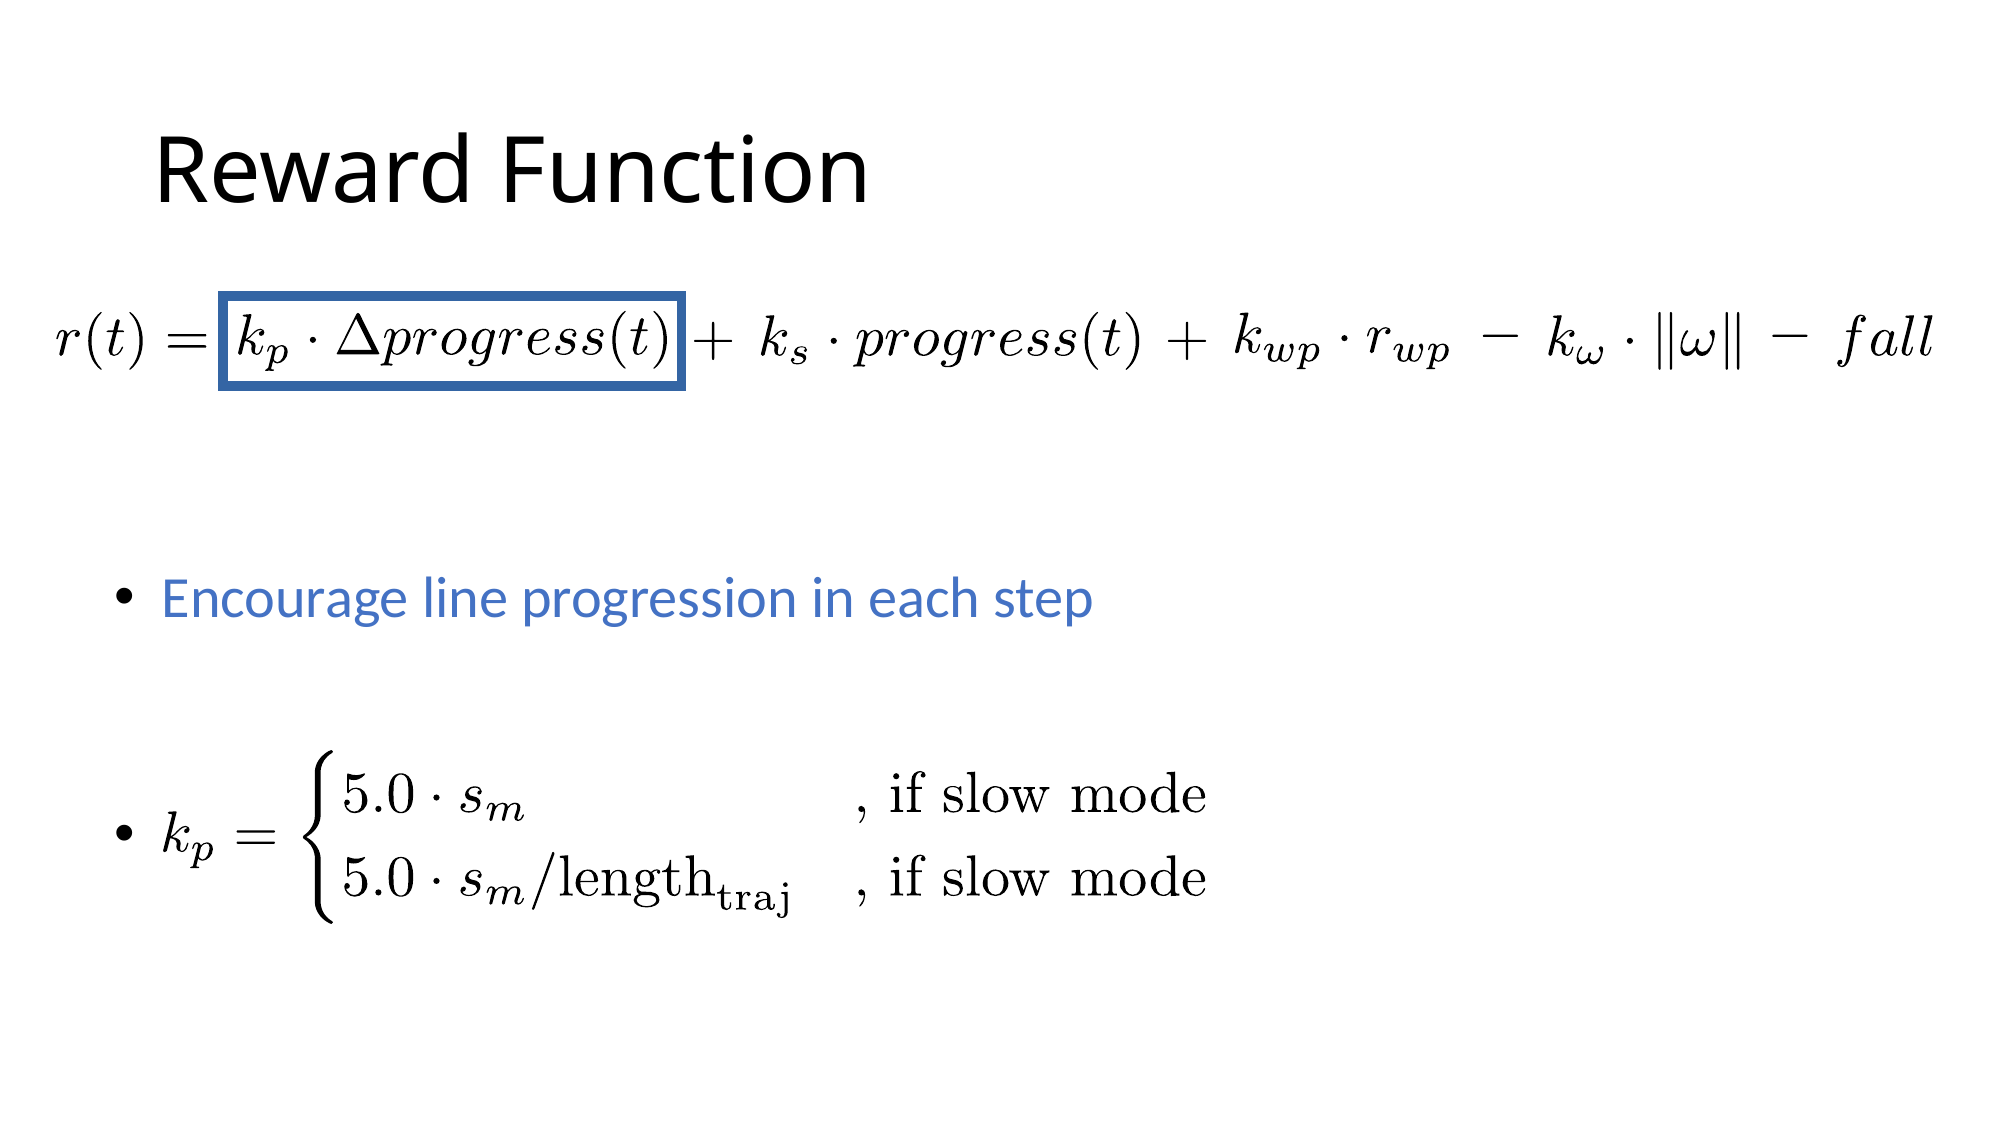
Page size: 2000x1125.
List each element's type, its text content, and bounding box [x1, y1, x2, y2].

text_box [1548, 311, 1740, 370]
text_box [56, 311, 207, 370]
text_box [1770, 334, 1808, 348]
text_box [1836, 314, 1933, 368]
text_box Encourage line progression in each step [99, 458, 1900, 1091]
text_box [693, 321, 733, 361]
text_box [1481, 334, 1519, 348]
text_box [1234, 312, 1449, 370]
text_box [162, 750, 1206, 924]
text_box [1167, 321, 1207, 361]
text_box [760, 311, 1140, 370]
text_box [222, 295, 682, 386]
title Reward Function [137, 59, 1862, 278]
